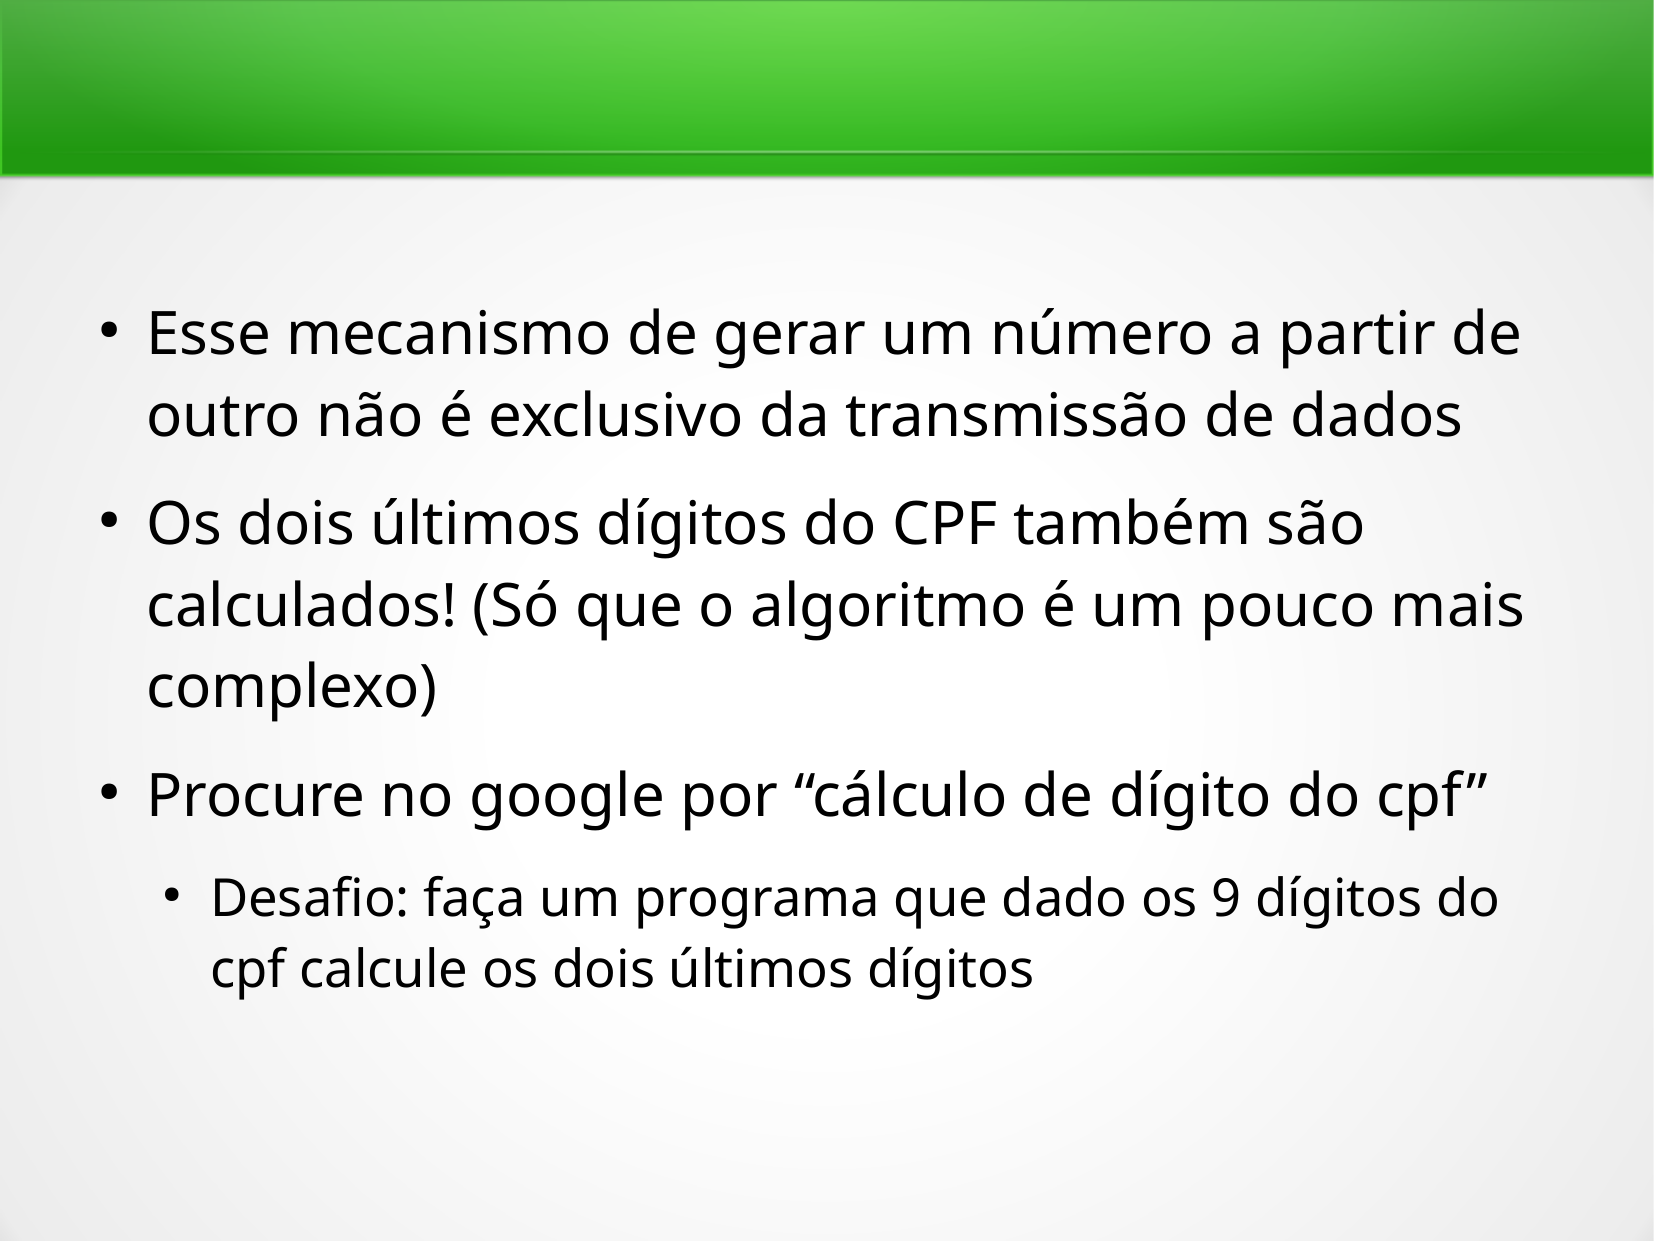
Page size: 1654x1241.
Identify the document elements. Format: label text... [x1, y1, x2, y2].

picture [0, 0, 1654, 1241]
list Esse mecanismo de gerar um número a partir de outro não é exclusivo da transmissão de dados Os dois últimos dígitos do CPF também são calculados! (Só que o algoritmo é um pouco mais complexo) Procure no google por “cálculo de dígito do cpf” Desafio: faça um programa que dado os 9 dígitos do cpf calcule os dois últimos dígitos [82, 290, 1571, 1010]
